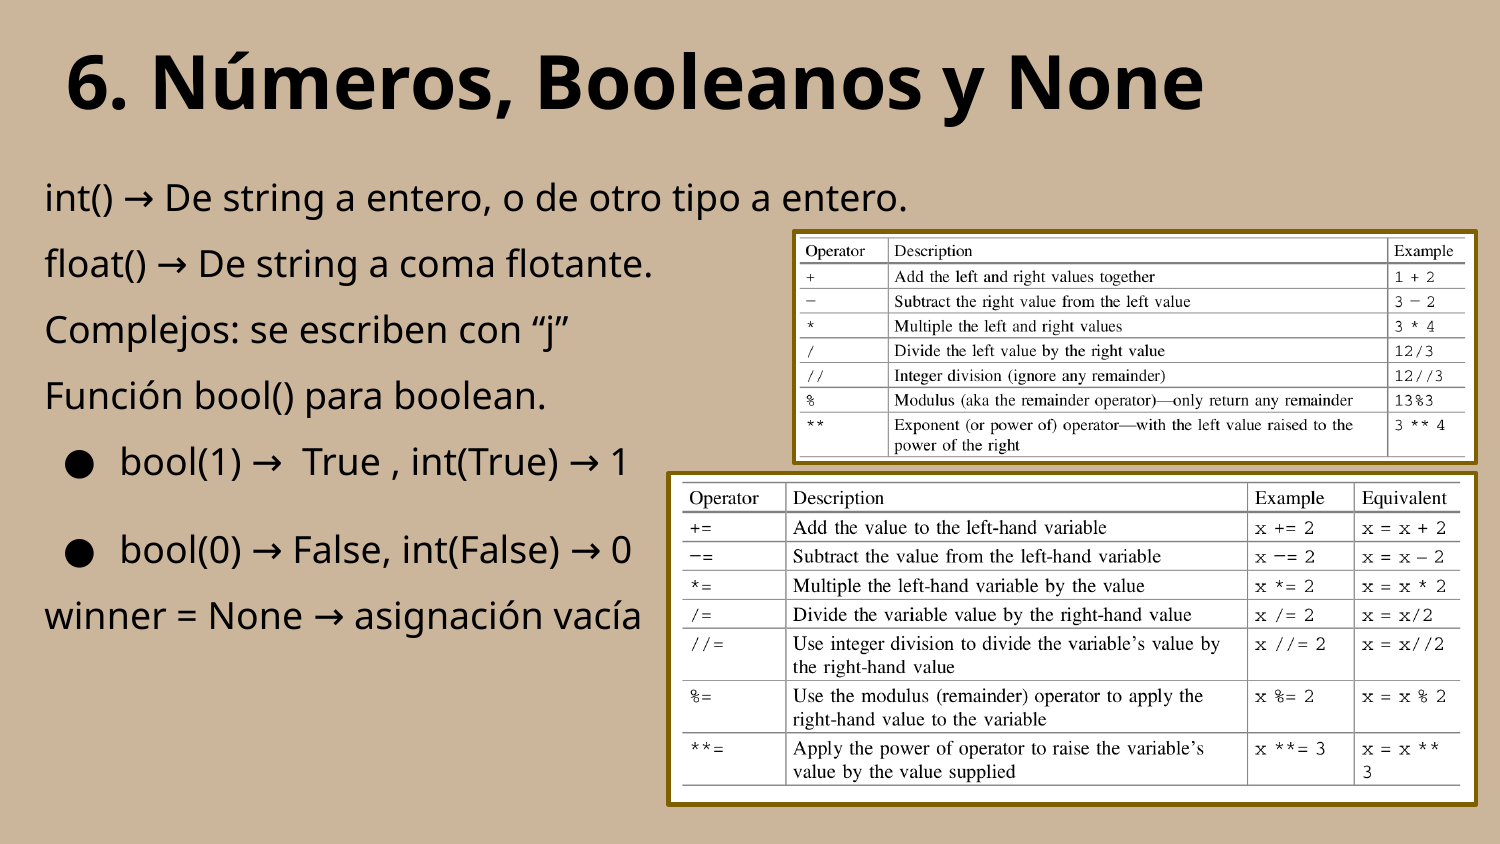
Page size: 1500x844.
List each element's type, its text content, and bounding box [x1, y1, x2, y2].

picture [796, 233, 1474, 461]
picture [670, 475, 1474, 803]
text_box int() → De string a entero, o de otro tipo a entero. float() → De string a coma flotante. Complejos: se escriben con “j” Función bool() para boolean. bool(1) → True , int(True) → 1 bool(0) → False, int(False) → 0 winner = None → asignación vacía [29, 159, 1283, 685]
title 6. Números, Booleanos y None [51, 51, 1449, 140]
